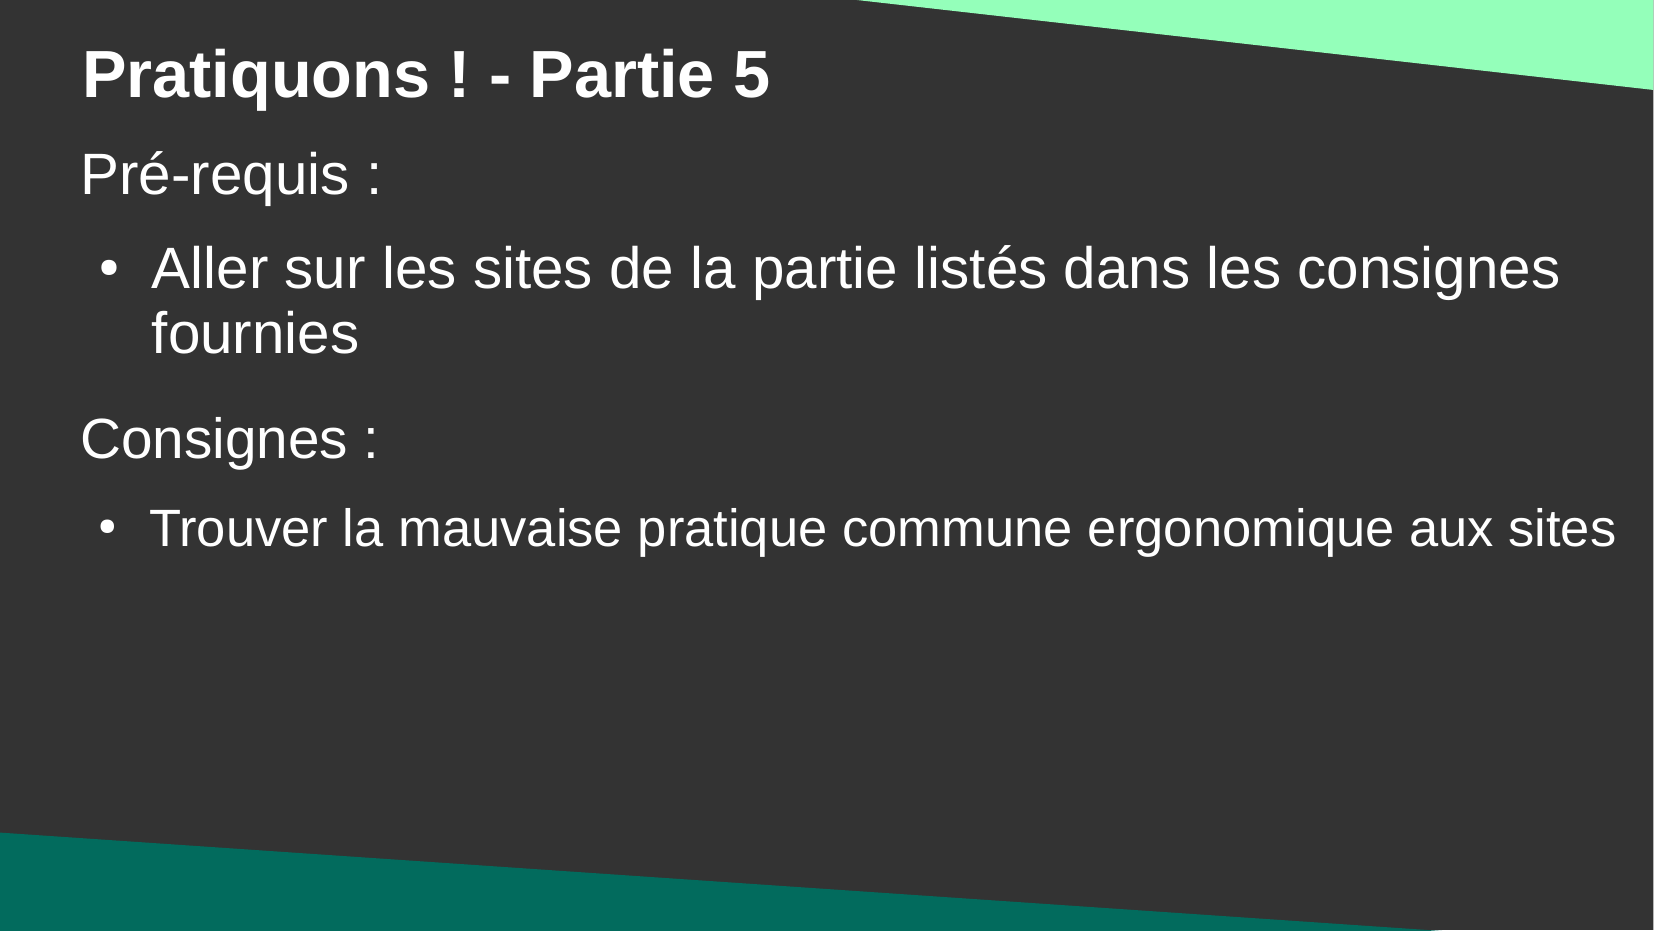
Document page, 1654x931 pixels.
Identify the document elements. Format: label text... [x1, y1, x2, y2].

list Pré-requis : Aller sur les sites de la partie listés dans les consignes fournies [80, 141, 1620, 397]
title Pratiquons ! - Partie 5 [82, 37, 1571, 114]
text_box [856, 0, 1654, 91]
list Consignes : Trouver la mauvaise pratique commune ergonomique aux sites [80, 407, 1620, 567]
